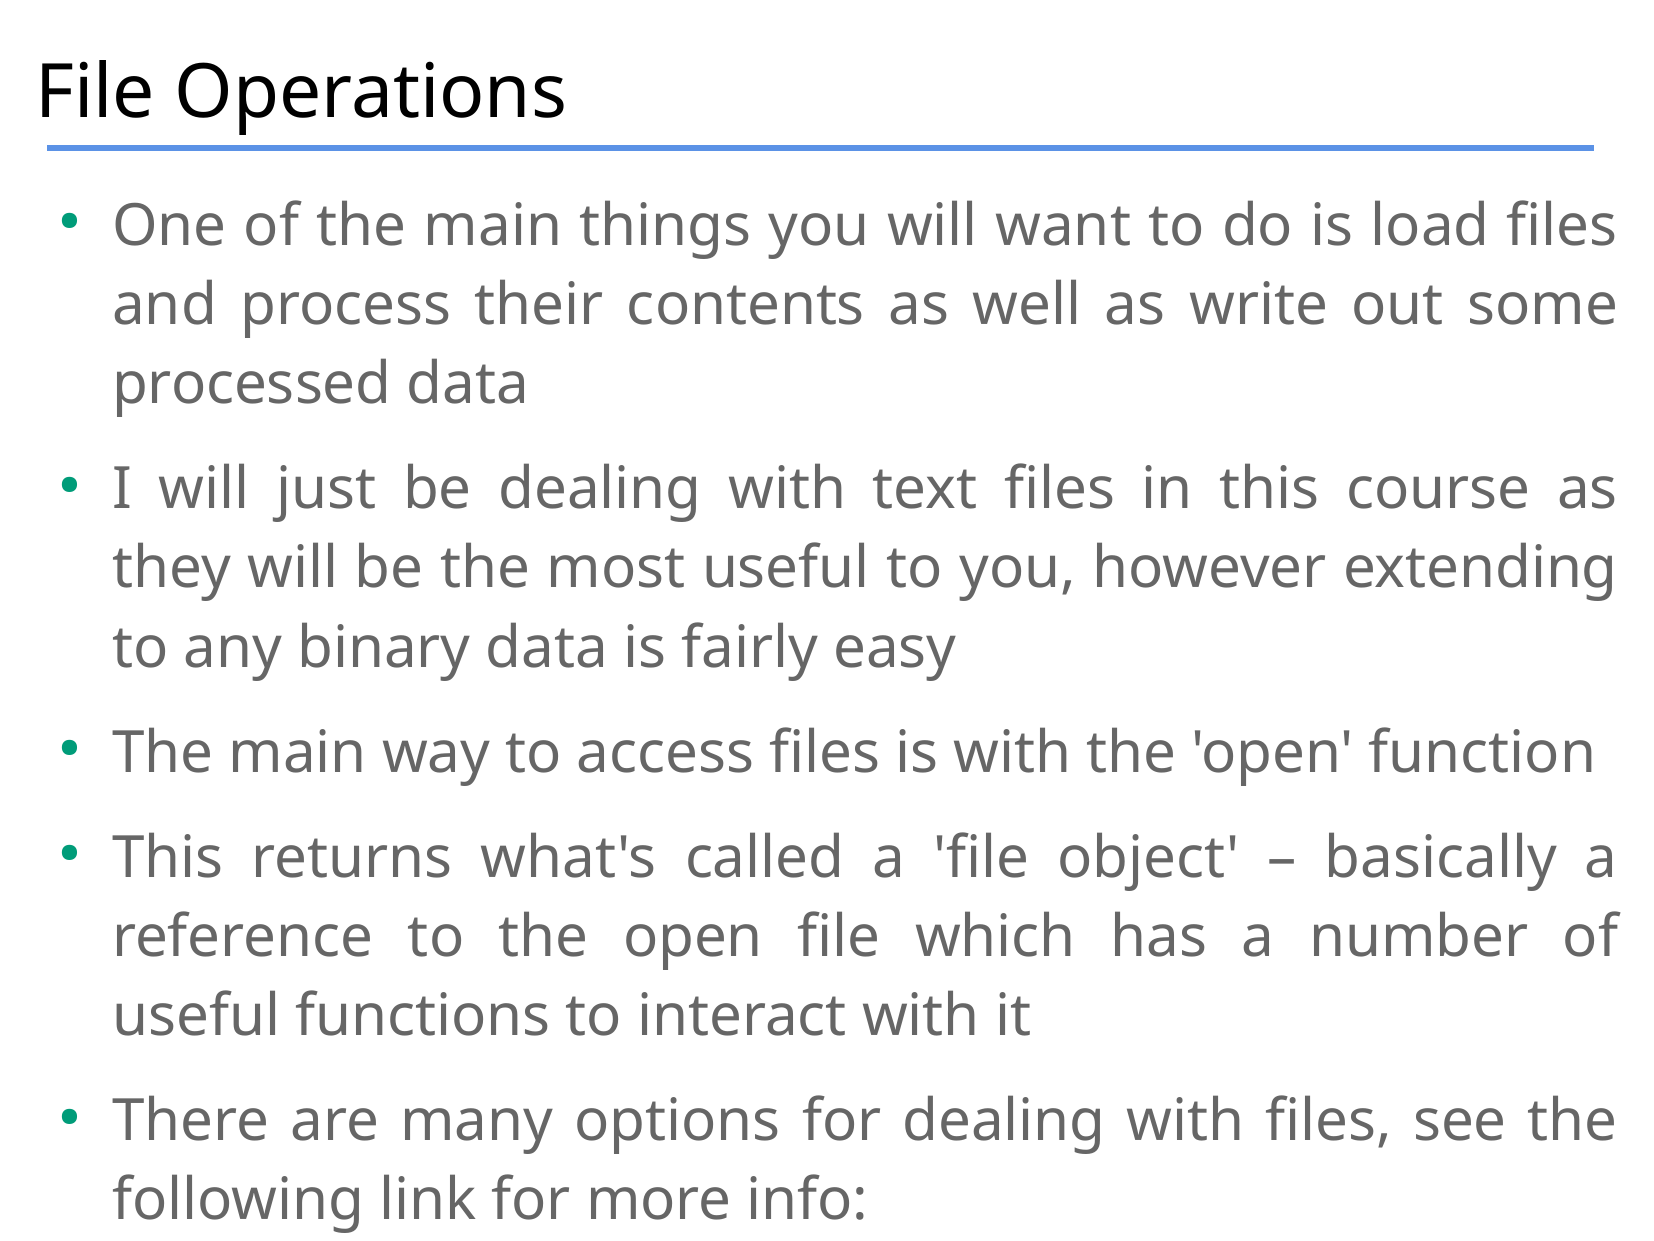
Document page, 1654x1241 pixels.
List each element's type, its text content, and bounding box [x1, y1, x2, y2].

title File Operations [35, 29, 1217, 148]
list One of the main things you will want to do is load files and process their contents as well as write out some processed data I will just be dealing with text files in this course as they will be the most useful to you, however extending to any binary data is fairly easy The main way to access files is with the 'open' function This returns what's called a 'file object' – basically a reference to the open file which has a number of useful functions to interact with it There are many options for dealing with files, see the following link for more info: https://docs.python.org/2/tutorial/inputoutput.html [41, 183, 1619, 1241]
